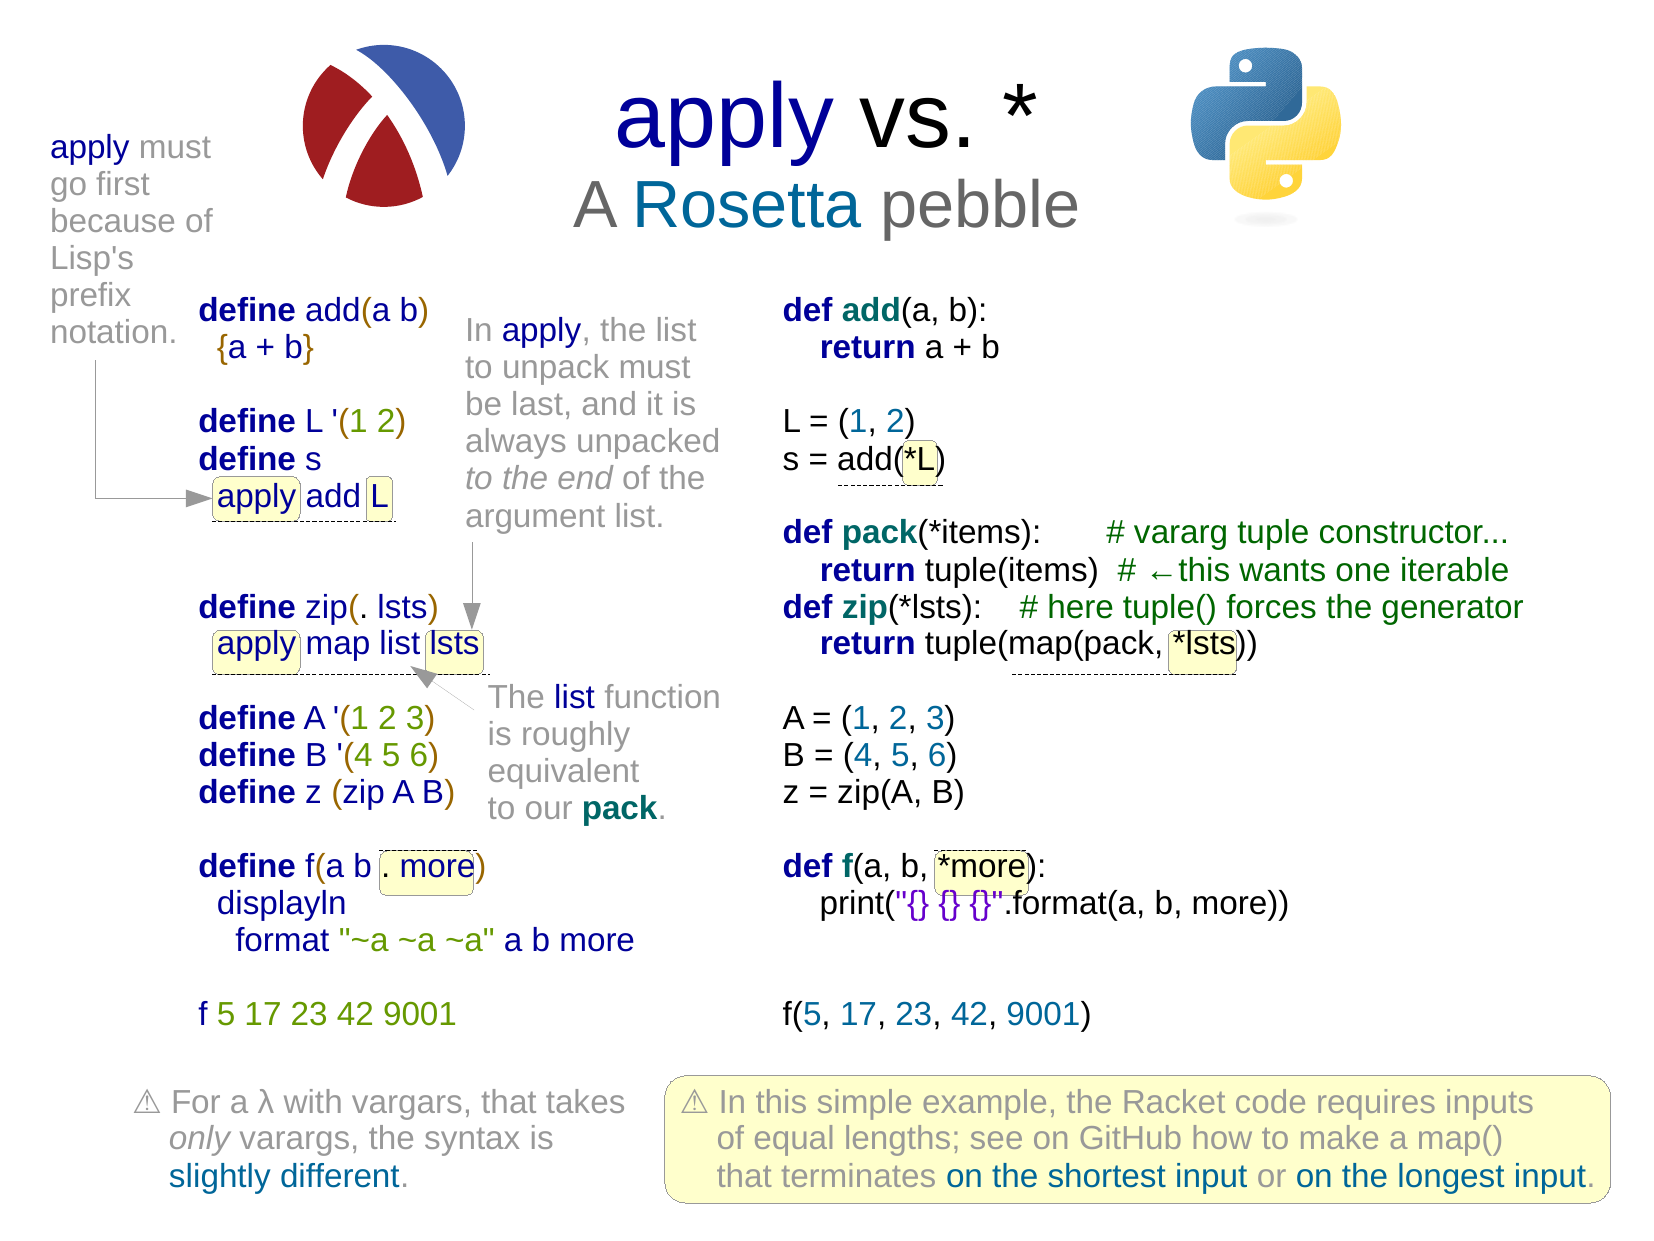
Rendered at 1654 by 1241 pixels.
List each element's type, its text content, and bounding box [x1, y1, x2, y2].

text_box define add(a b) {a + b} define L '(1 2) define s apply add L define zip(. lsts) apply map list lsts define A '(1 2 3) define B '(4 5 6) define z (zip A B) define f(a b . more) displayln format "~a ~a ~a" a b more f 5 17 23 42 9001 [183, 284, 651, 1050]
text_box ⚠ In this simple example, the Racket code requires inputs of equal lengths; see on GitHub how to make a map() that terminates on the shortest input or on the longest input. [664, 1075, 1611, 1204]
text_box ⚠ For a λ with vargars, that takes only varargs, the syntax is slightly different. [117, 1075, 642, 1204]
title apply vs. * A Rosetta pebble [82, 49, 1571, 257]
text_box In apply, the list to unpack must be last, and it is always unpacked to the end of the argument list. [450, 304, 736, 545]
text_box apply must go first because of Lisp's prefix notation. [35, 121, 228, 362]
text_box The list function is roughly equivalent to our pack. [472, 670, 737, 836]
picture [1190, 47, 1352, 242]
picture [301, 43, 466, 208]
text_box def add(a, b): return a + b L = (1, 2) s = add(*L) def pack(*items): # vararg tuple constructor... return tuple(items) # ←this wants one iterable def zip(*lsts): # here tuple() forces the generator return tuple(map(pack, *lsts)) A = (1, 2, 3) B = (4, 5, 6) z = zip(A, B) def f(a, b, *more): print("{} {} {}".format(a, b, more)) f(5, 17, 23, 42, 9001) [768, 284, 1540, 1050]
